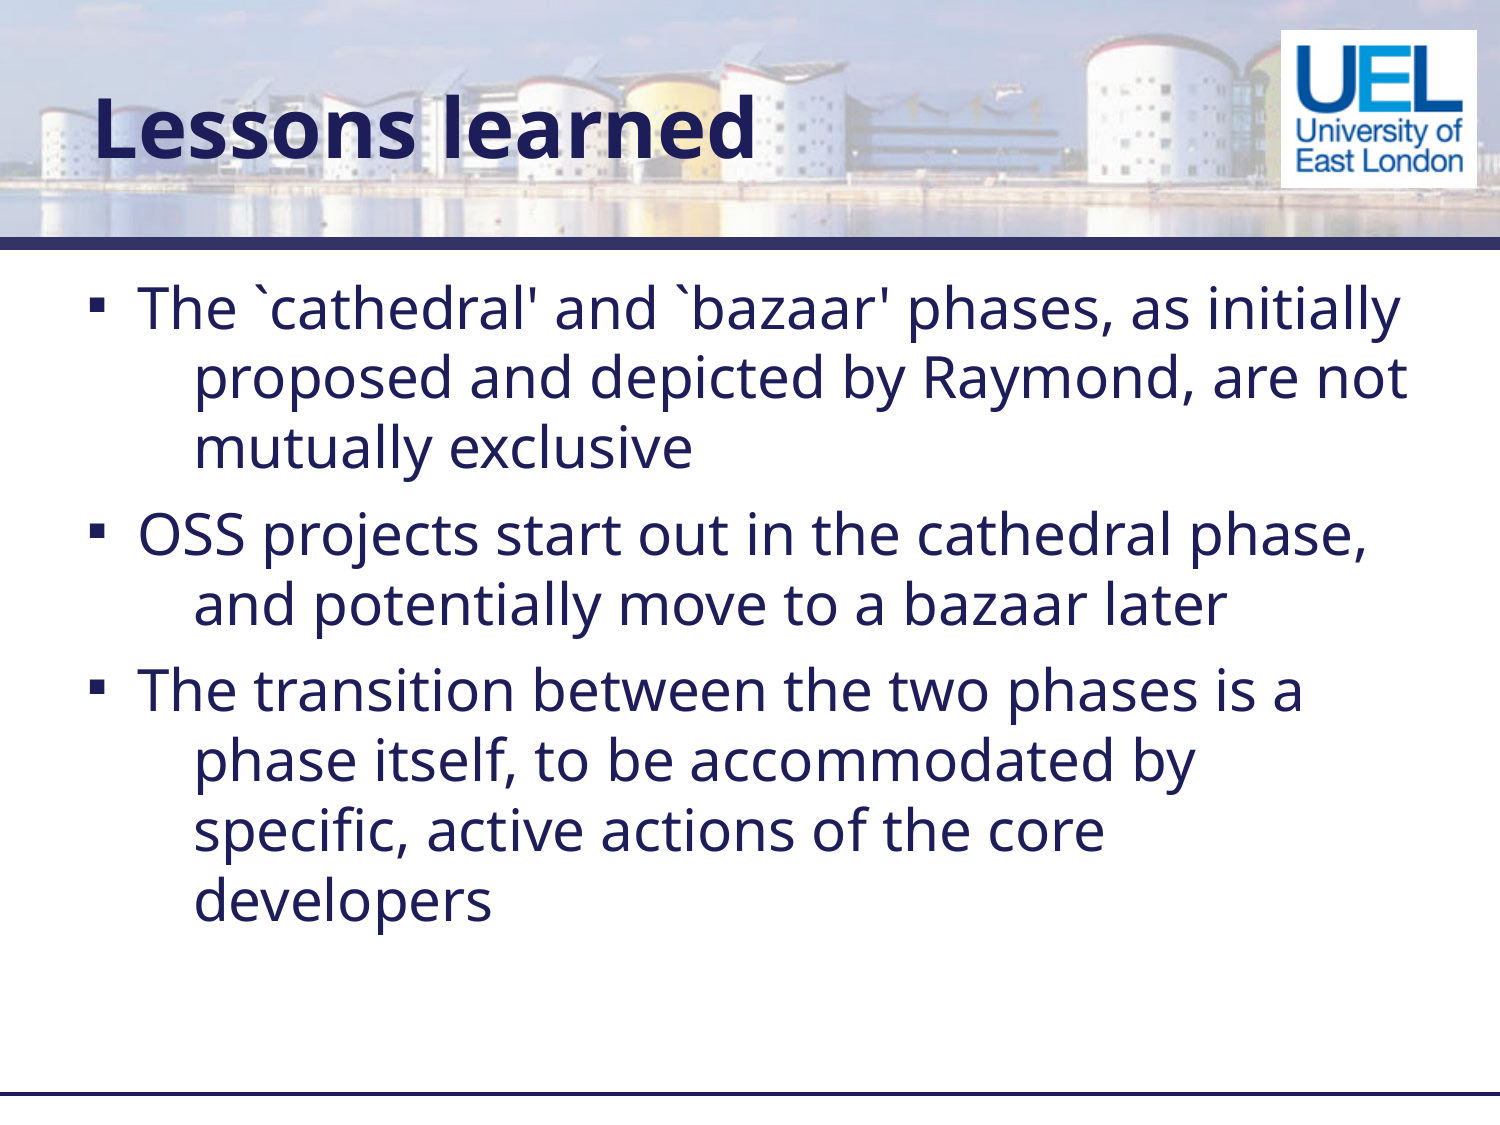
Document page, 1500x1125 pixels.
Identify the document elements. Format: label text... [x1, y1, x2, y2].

list The `cathedral' and `bazaar' phases, as initially proposed and depicted by Raymond, are not mutually exclusive OSS projects start out in the cathedral phase, and potentially move to a bazaar later The transition between the two phases is a phase itself, to be accommodated by specific, active actions of the core developers [75, 263, 1425, 1069]
title Lessons learned [76, 10, 1247, 241]
picture [0, 0, 1500, 237]
